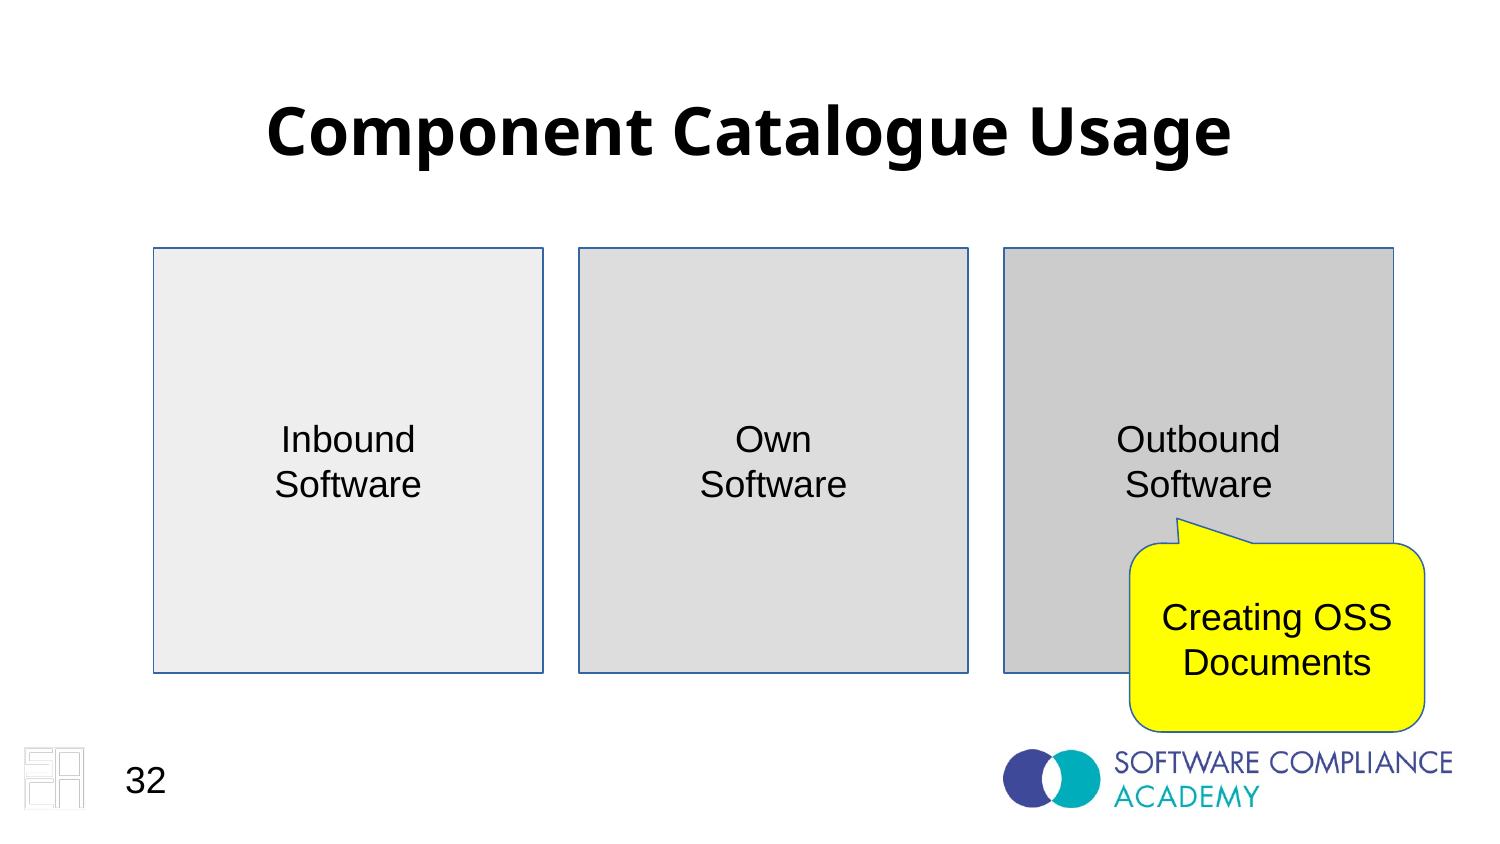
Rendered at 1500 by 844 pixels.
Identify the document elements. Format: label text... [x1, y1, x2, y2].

picture [23, 746, 86, 811]
text_box Component Catalogue Usage [74, 39, 1425, 169]
text_box Outbound Software [1003, 248, 1394, 673]
text_box Inbound Software [153, 248, 543, 673]
text_box Creating OSS Documents [1129, 518, 1425, 732]
picture [1003, 749, 1452, 808]
text_box Own Software [578, 248, 969, 673]
